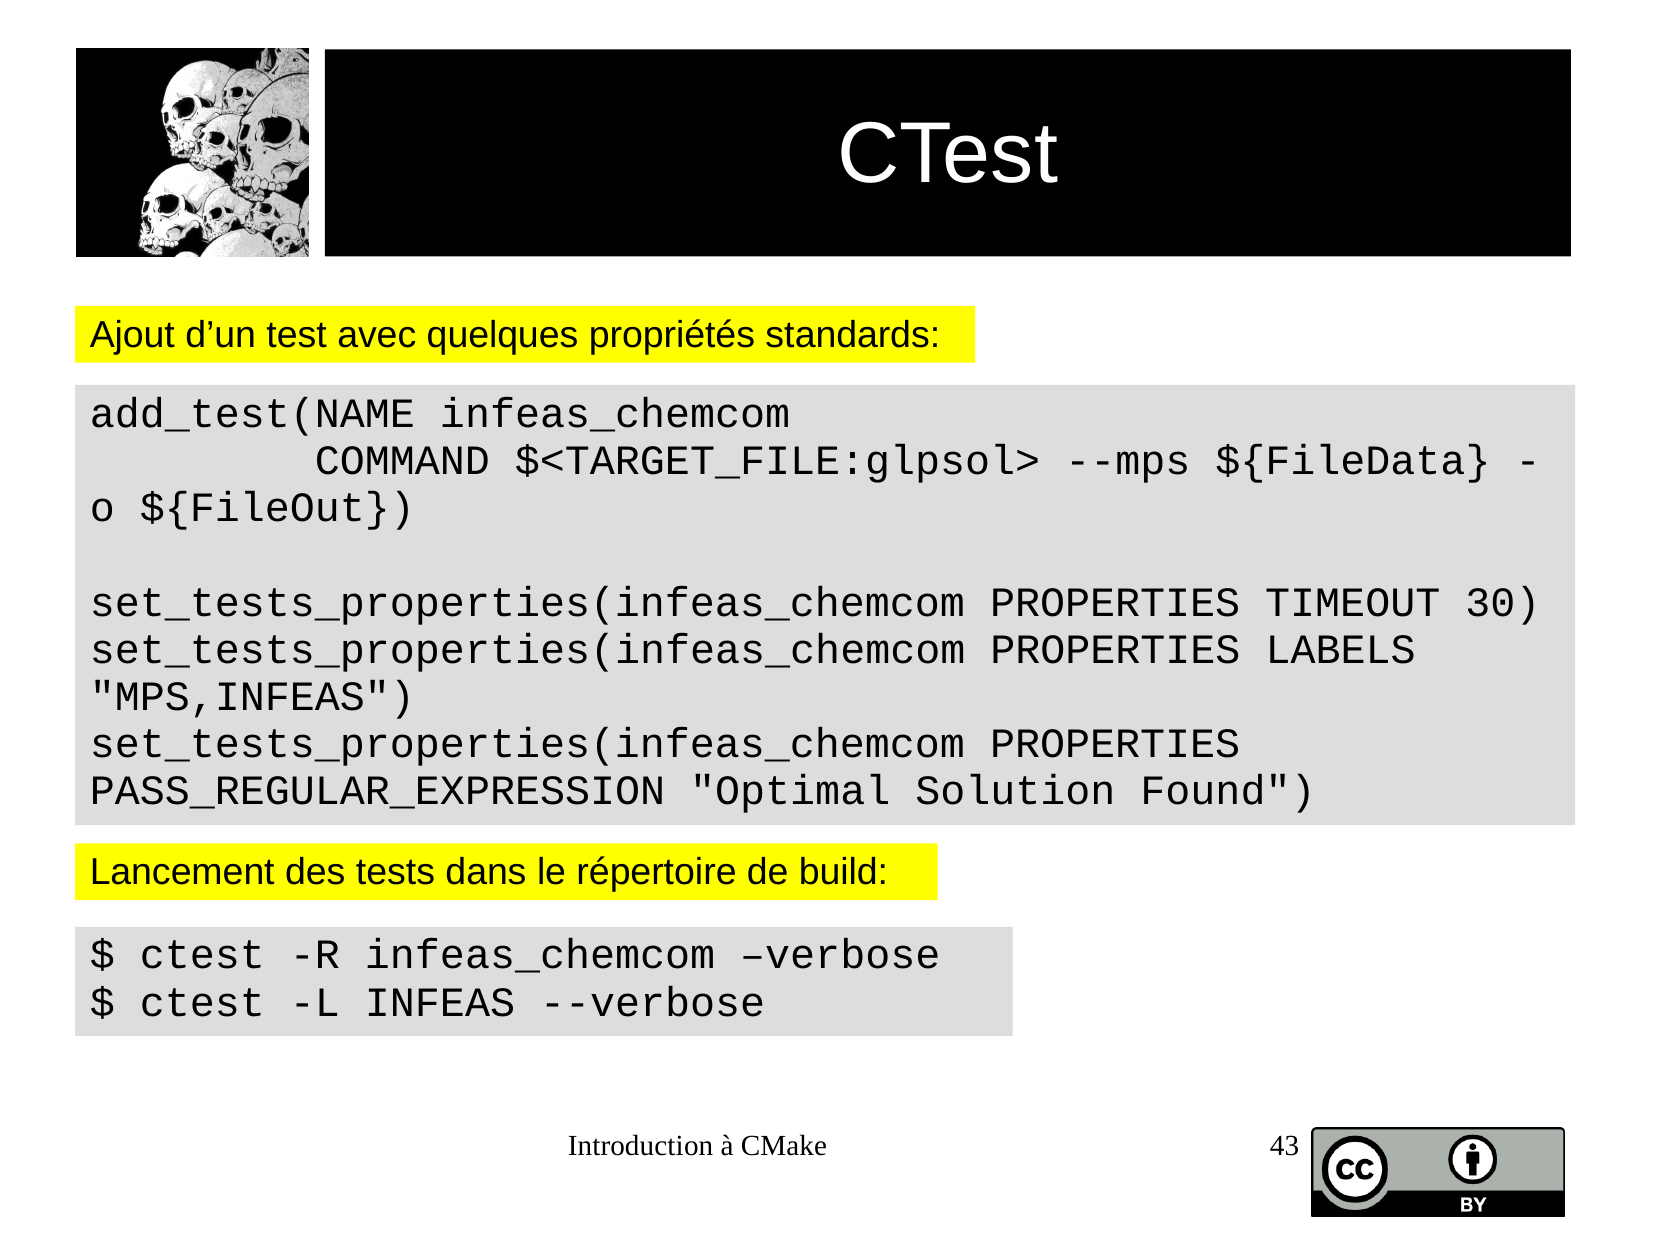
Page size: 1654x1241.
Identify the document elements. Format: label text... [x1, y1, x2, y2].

picture [1311, 1127, 1565, 1217]
title CTest [324, 49, 1571, 257]
text_box $ ctest -R infeas_chemcom –verbose $ ctest -L INFEAS --verbose [75, 926, 1013, 1037]
picture [76, 48, 309, 257]
text_box Lancement des tests dans le répertoire de build: [75, 843, 938, 901]
text_box add_test(NAME infeas_chemcom COMMAND $<TARGET_FILE:glpsol> --mps ${FileData} -o ${FileOut}) set_tests_properties(infeas_chemcom PROPERTIES TIMEOUT 30) set_tests_properties(infeas_chemcom PROPERTIES LABELS "MPS,INFEAS") set_tests_properties(infeas_chemcom PROPERTIES PASS_REGULAR_EXPRESSION "Optimal Solution Found") [75, 384, 1576, 826]
text_box Ajout d’un test avec quelques propriétés standards: [75, 305, 976, 363]
